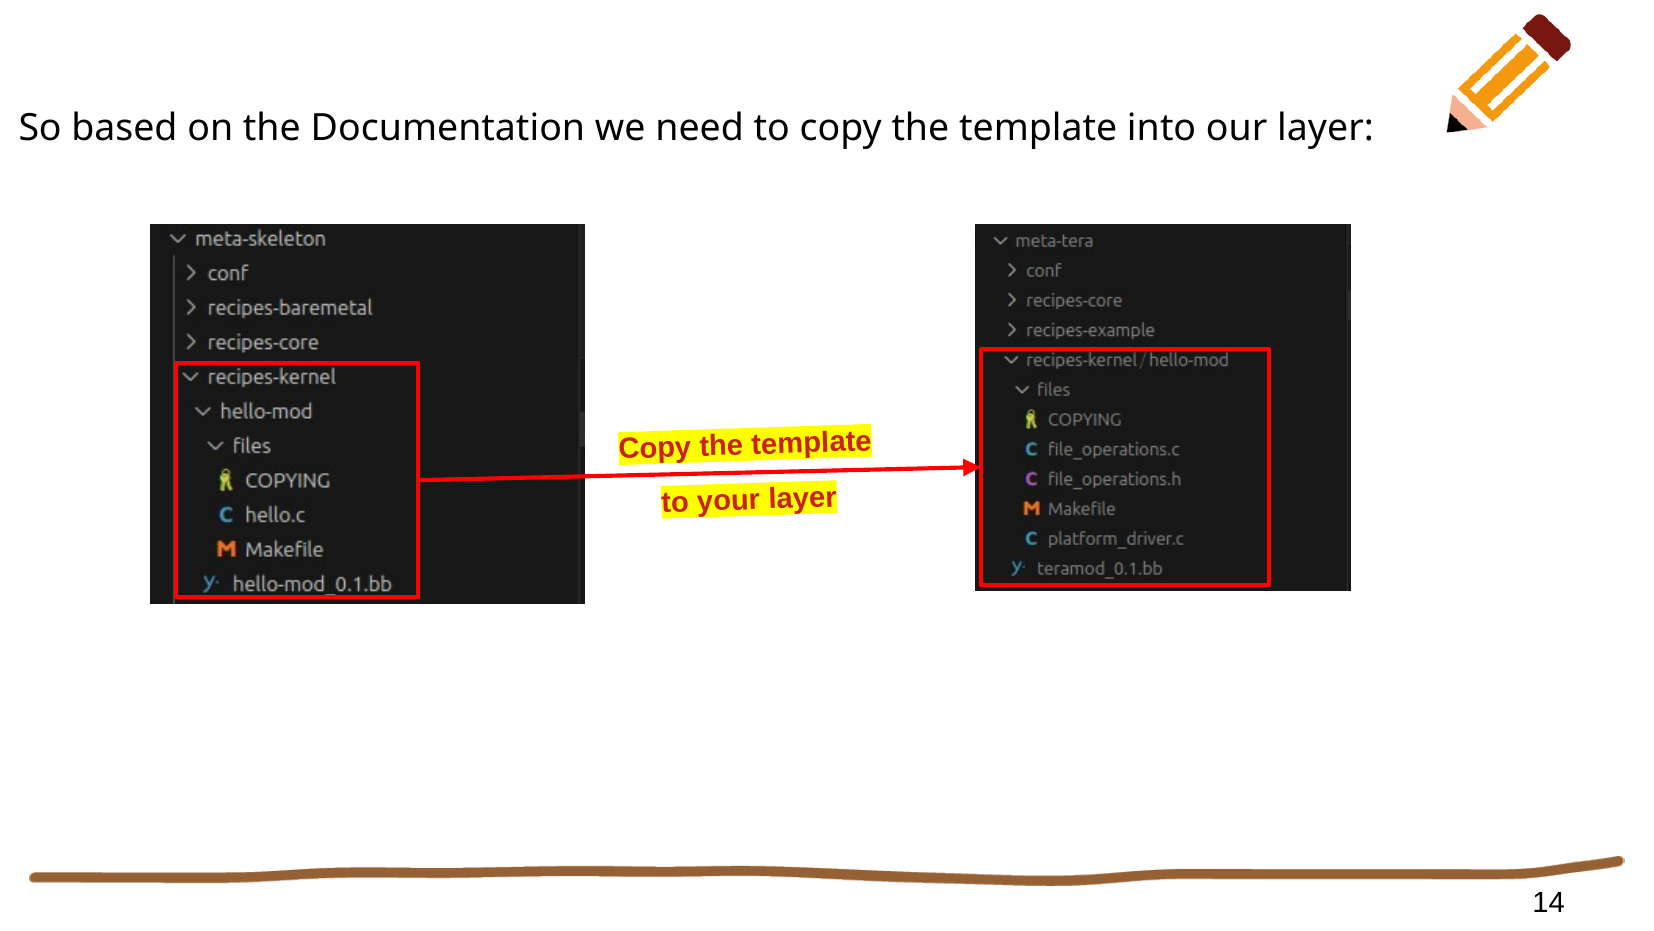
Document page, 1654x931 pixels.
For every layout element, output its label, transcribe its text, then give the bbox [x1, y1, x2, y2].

picture [150, 224, 585, 604]
text_box [980, 349, 1270, 585]
picture [1446, 14, 1571, 133]
text_box Copy the template [603, 415, 887, 473]
picture [29, 856, 1625, 886]
text_box [175, 363, 419, 598]
text_box to your layer [645, 472, 852, 527]
picture [975, 224, 1351, 591]
text_box So based on the Documentation we need to copy the template into our layer: [3, 93, 1351, 151]
